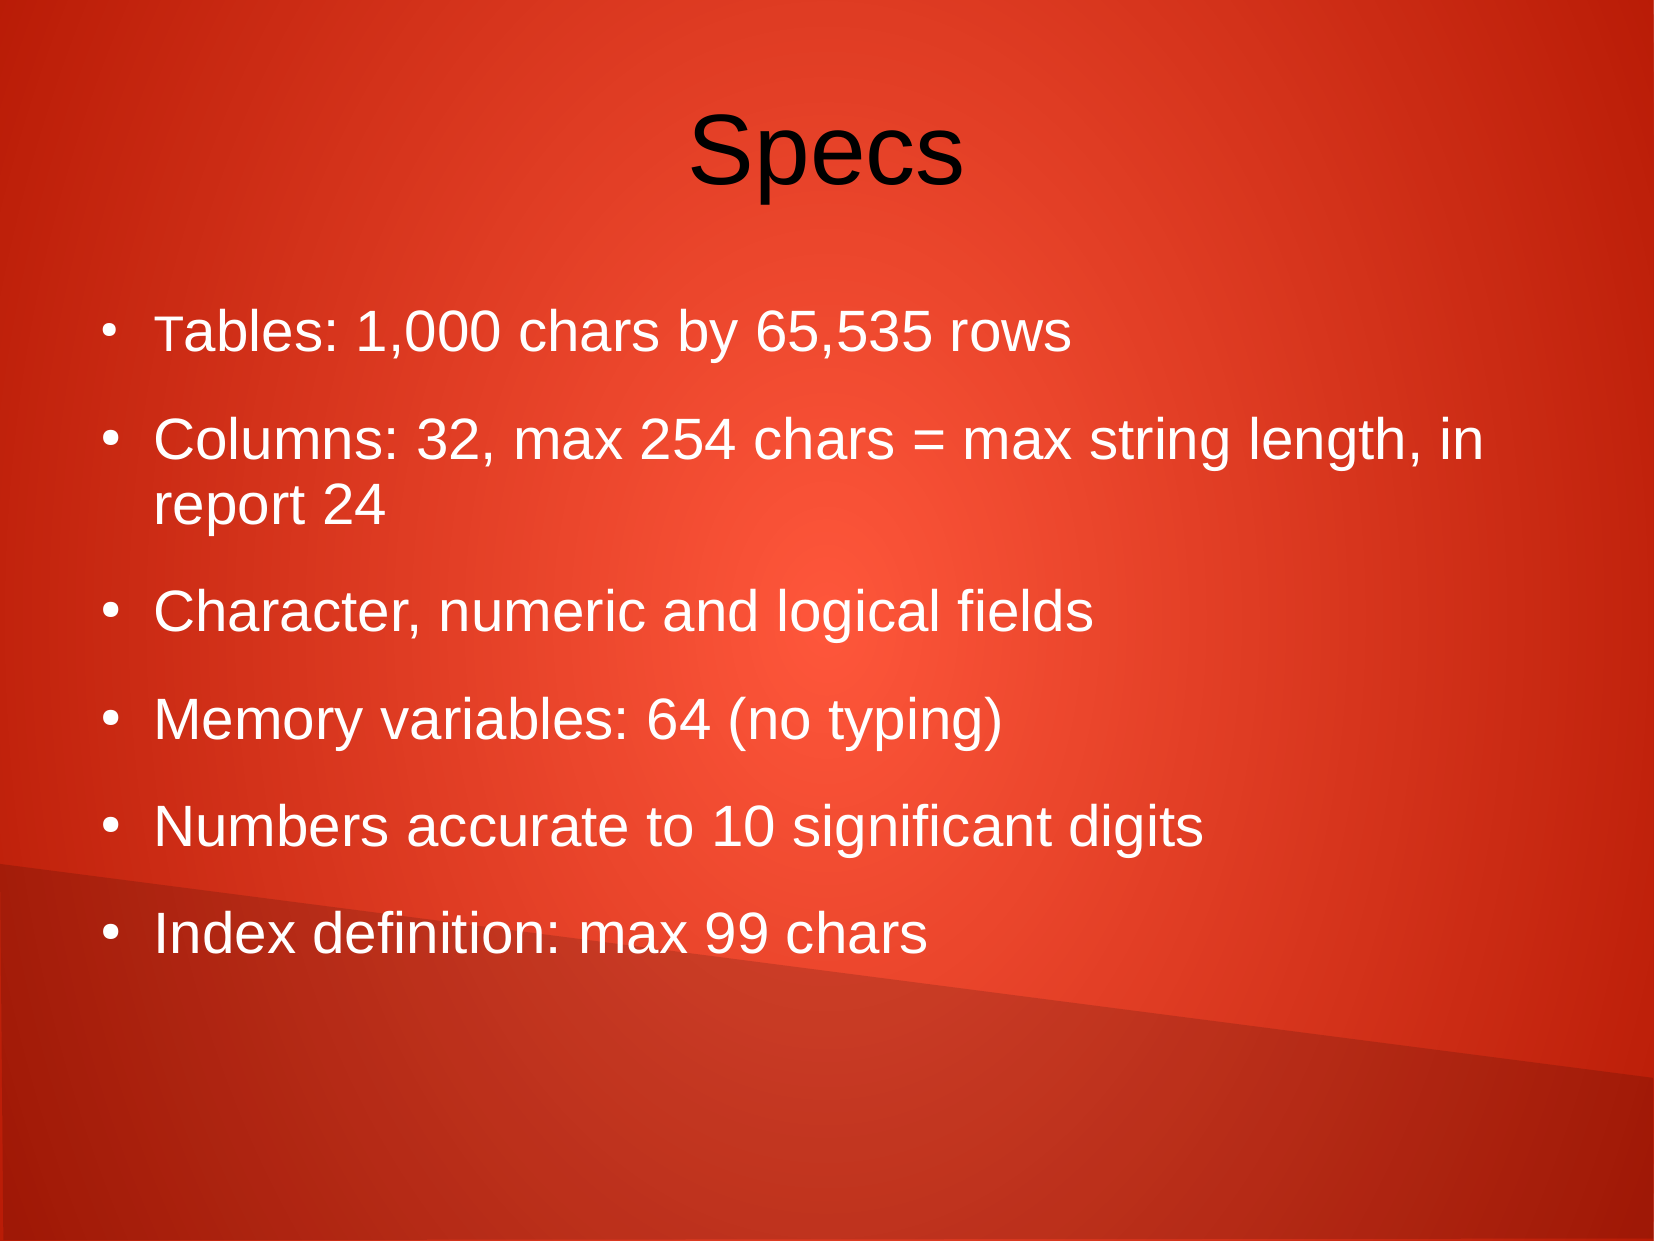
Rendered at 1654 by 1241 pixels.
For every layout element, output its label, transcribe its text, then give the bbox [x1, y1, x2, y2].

title Specs [82, 47, 1571, 252]
list Tables: 1,000 chars by 65,535 rows Columns: 32, max 254 chars = max string length, in report 24 Character, numeric and logical fields Memory variables: 64 (no typing) Numbers accurate to 10 significant digits Index definition: max 99 chars [82, 299, 1571, 1134]
